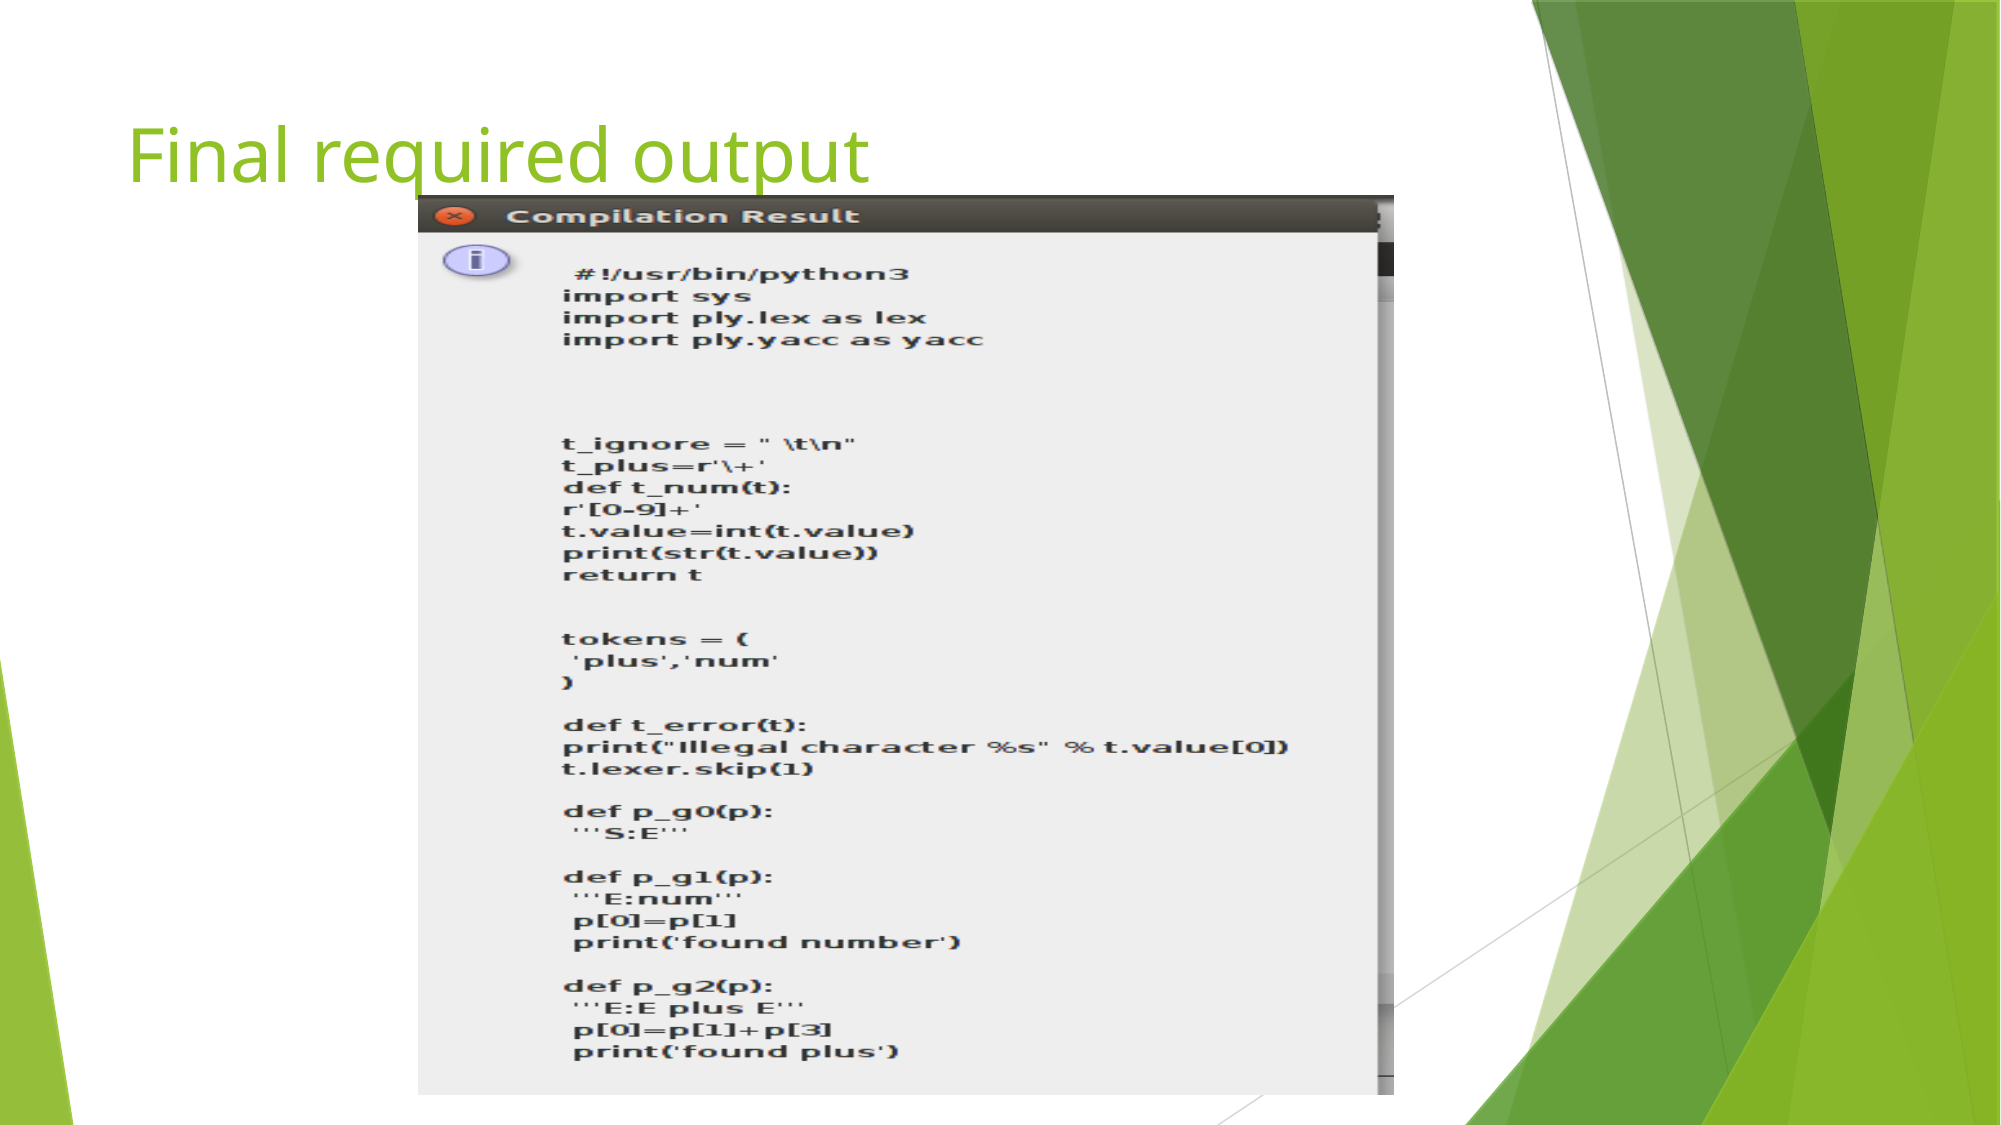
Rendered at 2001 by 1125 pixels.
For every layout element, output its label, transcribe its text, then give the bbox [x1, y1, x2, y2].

picture [418, 195, 1394, 1095]
title Final required output [111, 99, 1522, 317]
